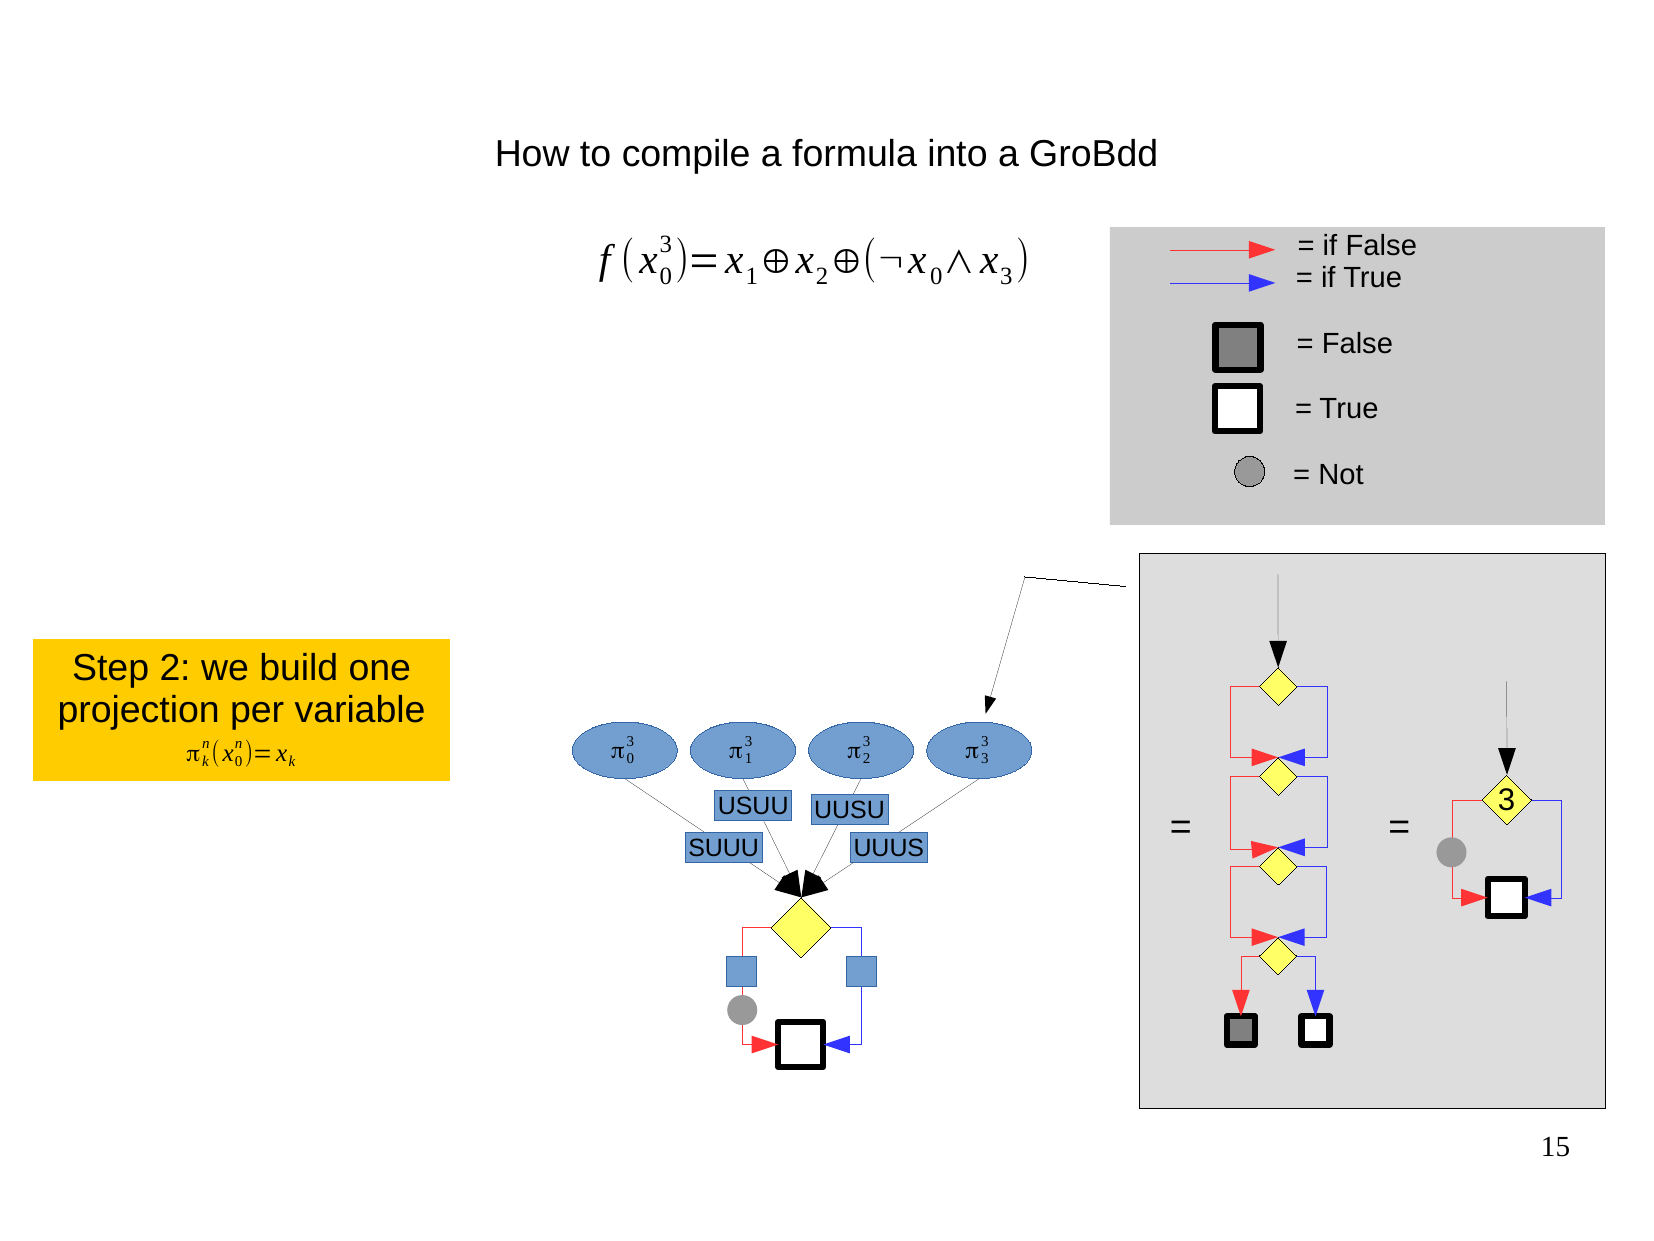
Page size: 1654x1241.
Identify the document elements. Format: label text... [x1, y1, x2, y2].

text_box = if False = if True = False = True = Not [1109, 227, 1605, 525]
text_box [726, 956, 757, 987]
text_box [846, 956, 877, 987]
text_box Step 2: we build one projection per variable [33, 639, 450, 781]
text_box [926, 722, 1032, 779]
text_box [1215, 324, 1261, 370]
text_box [572, 722, 678, 779]
text_box [727, 995, 758, 1026]
chart [180, 735, 303, 770]
text_box [690, 722, 796, 779]
chart [590, 257, 1036, 289]
text_box [771, 897, 831, 958]
text_box UUUS [850, 832, 928, 863]
text_box = [1373, 798, 1426, 856]
text_box SUUU [685, 832, 763, 863]
text_box USUU [714, 790, 792, 821]
text_box 3 [1482, 775, 1532, 825]
title How to compile a formula into a GroBdd [82, 49, 1571, 257]
text_box UUSU [811, 794, 889, 825]
text_box [808, 722, 914, 779]
text_box [985, 576, 1126, 714]
text_box [1140, 554, 1606, 1109]
chart [959, 731, 995, 767]
chart [841, 731, 877, 767]
text_box [778, 1022, 824, 1068]
chart [604, 731, 641, 767]
chart [722, 731, 759, 767]
text_box = [1155, 798, 1207, 856]
text_box [1215, 386, 1261, 432]
text_box [1234, 456, 1265, 487]
